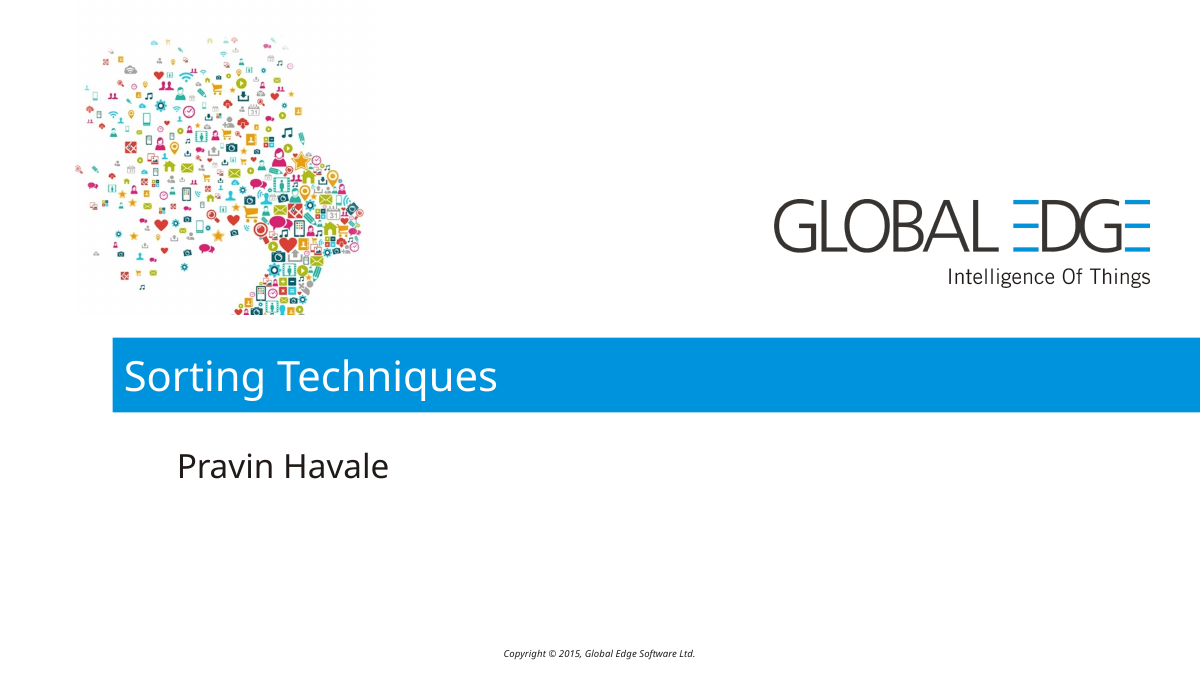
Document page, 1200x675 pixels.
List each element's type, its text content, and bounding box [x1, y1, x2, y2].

list Pravin Havale [106, 445, 969, 497]
picture [774, 199, 1150, 288]
picture [75, 0, 377, 315]
title Sorting Techniques [112, 337, 1200, 413]
